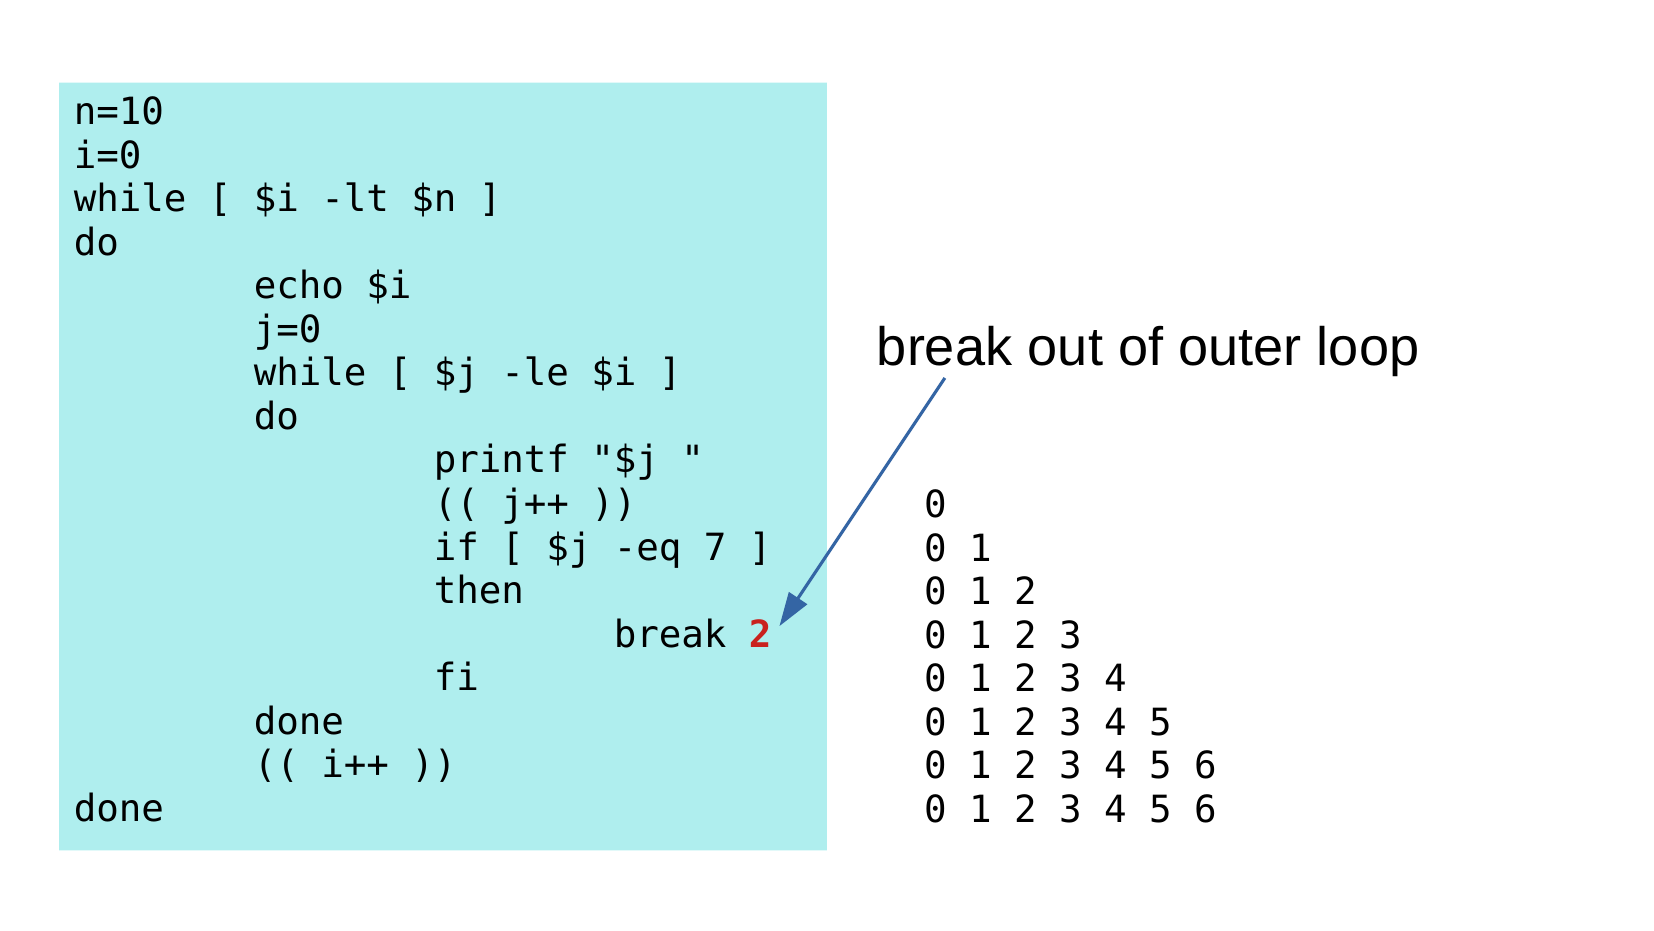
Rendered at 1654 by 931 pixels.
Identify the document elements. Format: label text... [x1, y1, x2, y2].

text_box 0 0 1 0 1 2 0 1 2 3 0 1 2 3 4 0 1 2 3 4 5 0 1 2 3 4 5 6 0 1 2 3 4 5 6 [909, 475, 1607, 839]
text_box n=10 i=0 while [ $i -lt $n ] do echo $i j=0 while [ $j -le $i ] do printf "$j " (( j++ )) if [ $j -eq 7 ] then break 2 fi done (( i++ )) done [59, 82, 827, 851]
text_box break out of outer loop [862, 309, 1583, 385]
